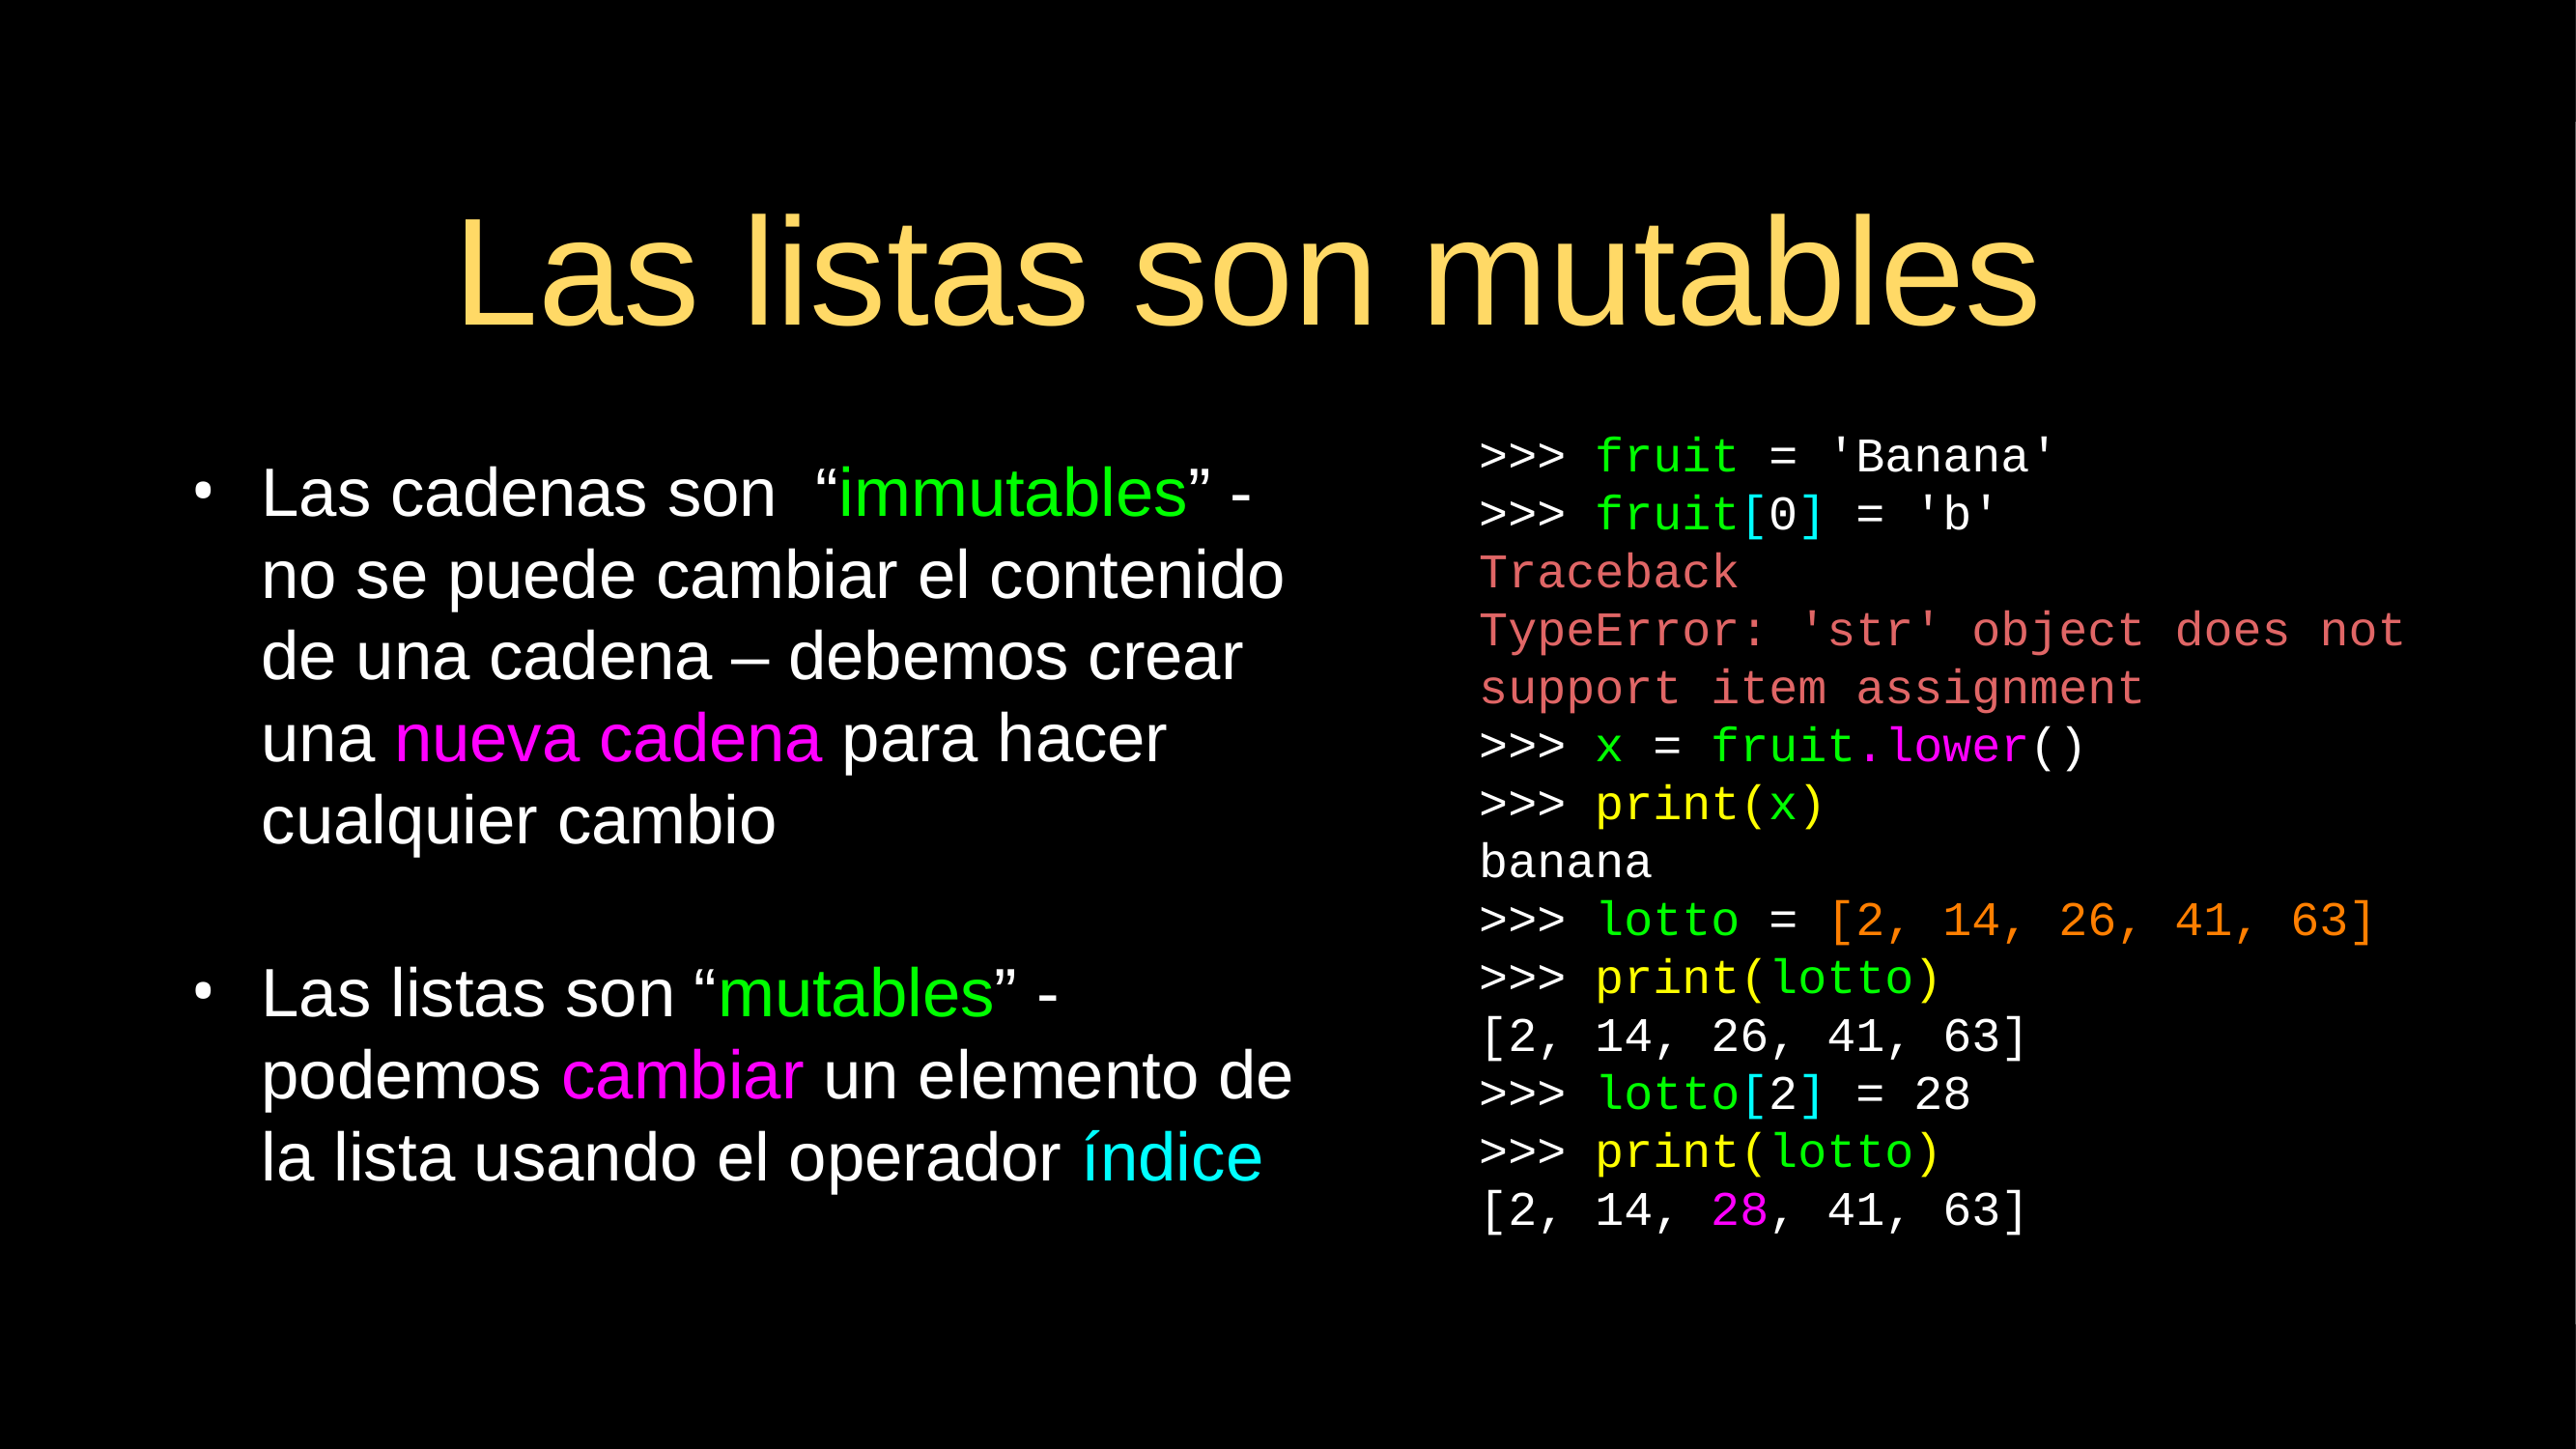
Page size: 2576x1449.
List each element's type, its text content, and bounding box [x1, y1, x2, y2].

text_box >>> fruit = 'Banana' >>> fruit[0] = 'b' Traceback TypeError: 'str' object does not support item assignment >>> x = fruit.lower() >>> print(x) banana >>> lotto = [2, 14, 26, 41, 63] >>> print(lotto) [2, 14, 26, 41, 63] >>> lotto[2] = 28 >>> print(lotto) [2, 14, 28, 41, 63] [1479, 355, 2504, 1302]
list Las cadenas son “immutables” - no se puede cambiar el contenido de una cadena – debemos crear una nueva cadena para hacer cualquier cambio Las listas son “mutables” - podemos cambiar un elemento de la lista usando el operador índice [183, 412, 1345, 1230]
title Las listas son mutables [183, 125, 2314, 403]
